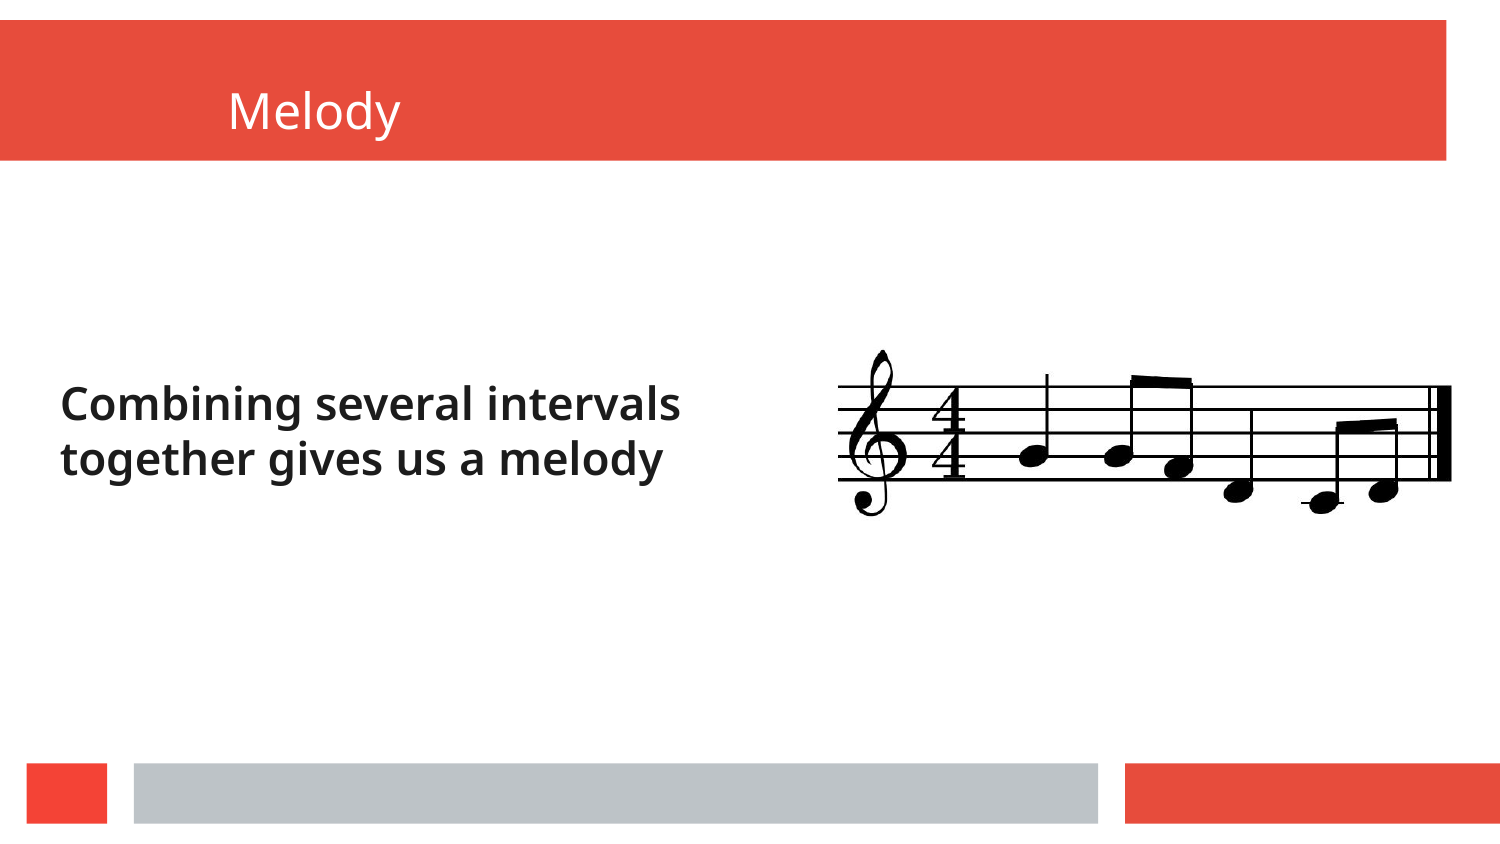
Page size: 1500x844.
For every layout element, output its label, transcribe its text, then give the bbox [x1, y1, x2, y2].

picture [811, 346, 1472, 538]
list Combining several intervals together gives us a melody [59, 375, 811, 583]
title Melody [212, 64, 1368, 215]
